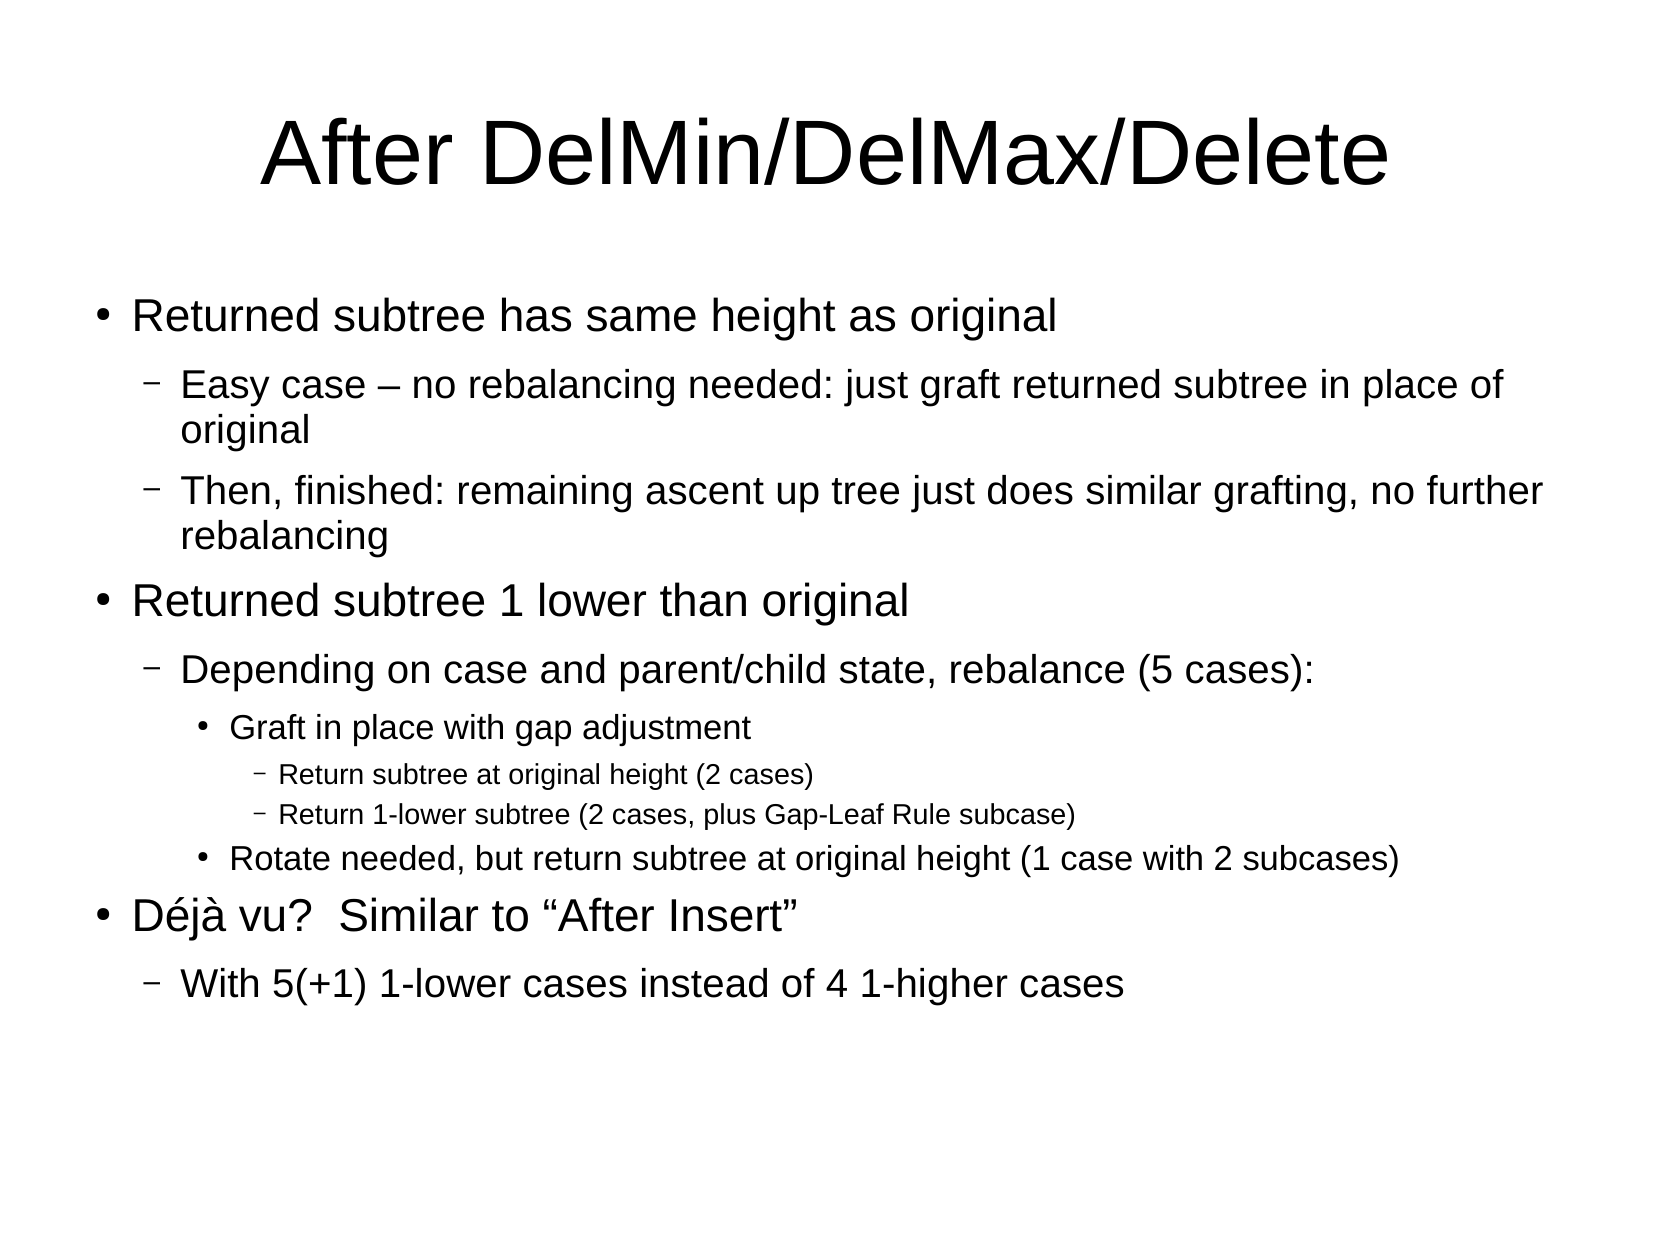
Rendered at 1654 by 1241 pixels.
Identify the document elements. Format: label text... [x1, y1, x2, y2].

title After DelMin/DelMax/Delete [82, 49, 1571, 257]
list Returned subtree has same height as original Easy case – no rebalancing needed: just graft returned subtree in place of original Then, finished: remaining ascent up tree just does similar grafting, no further rebalancing Returned subtree 1 lower than original Depending on case and parent/child state, rebalance (5 cases): Graft in place with gap adjustment Return subtree at original height (2 cases) Return 1-lower subtree (2 cases, plus Gap-Leaf Rule subcase) Rotate needed, but return subtree at original height (1 case with 2 subcases) Déjà vu? Similar to “After Insert” With 5(+1) 1-lower cases instead of 4 1-higher cases [82, 290, 1571, 1010]
